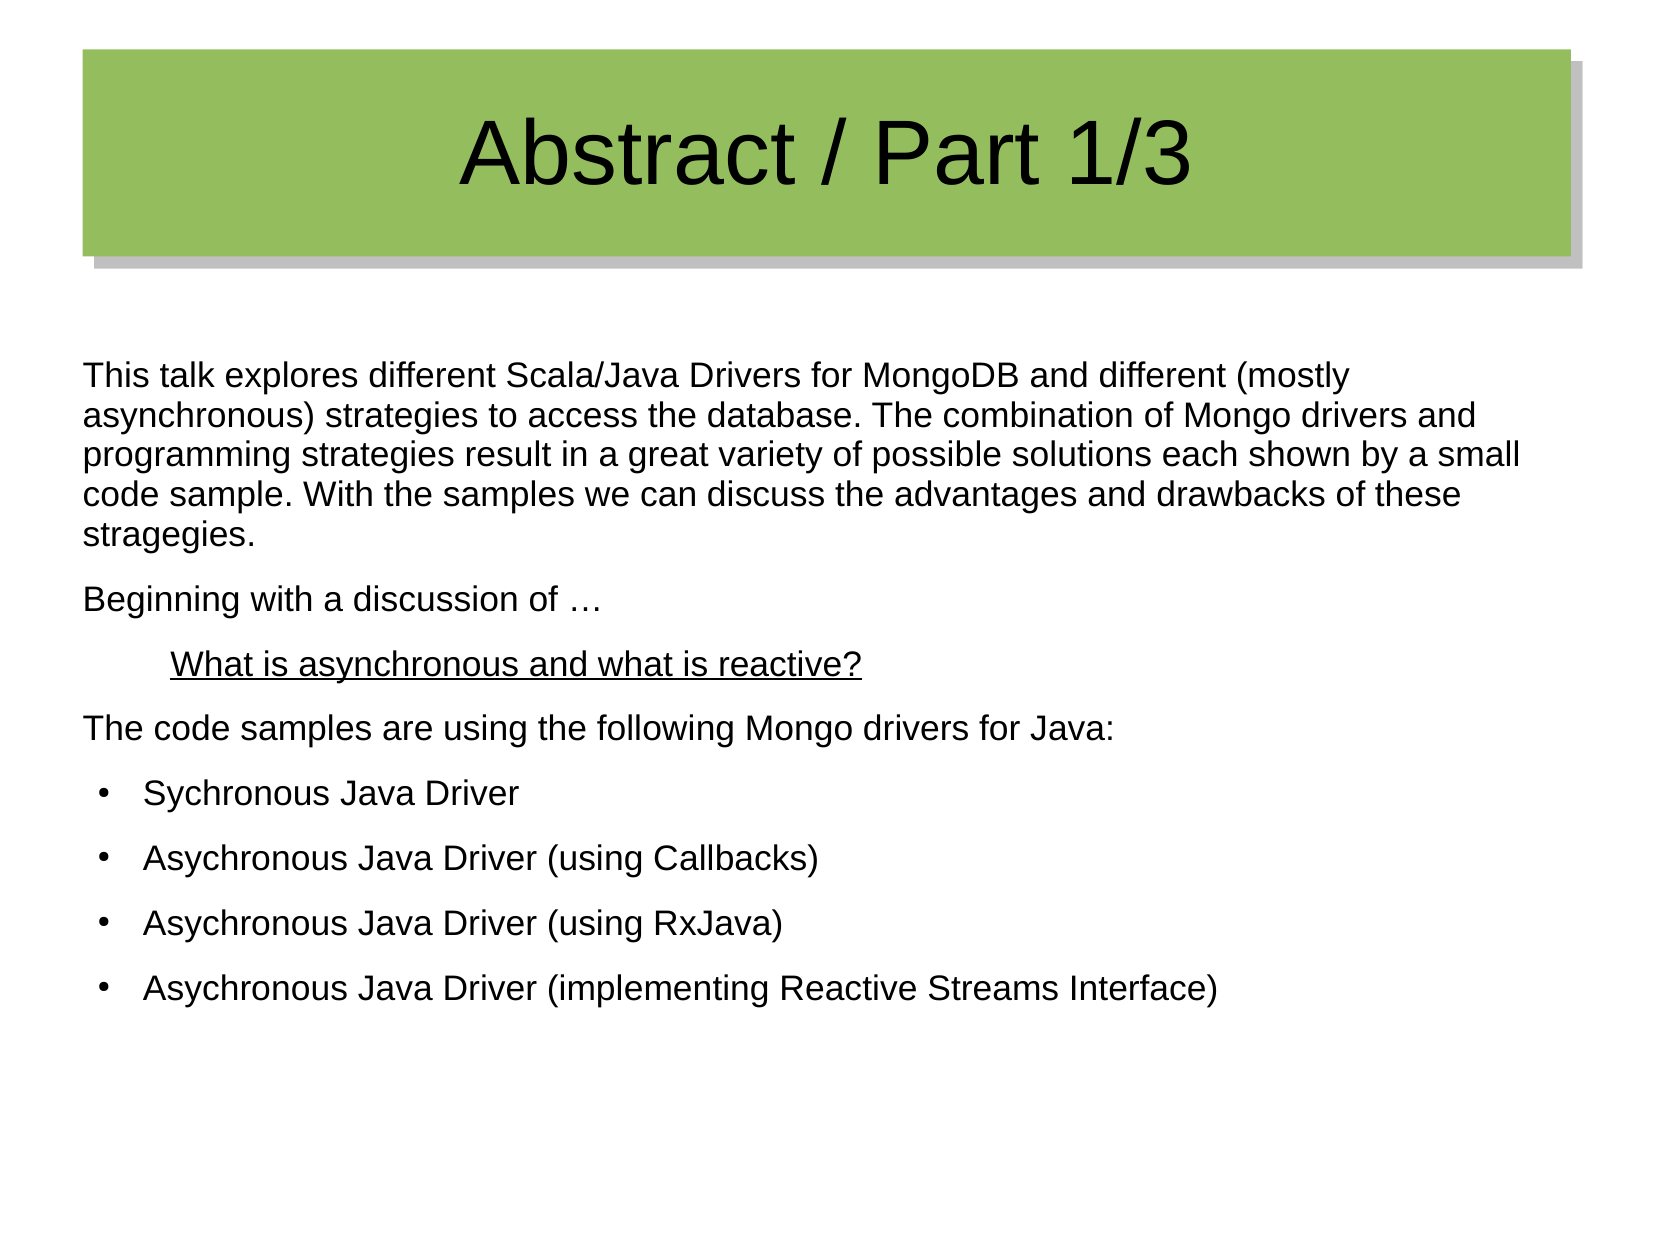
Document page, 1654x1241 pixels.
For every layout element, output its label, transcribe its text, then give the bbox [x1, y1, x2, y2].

title Abstract / Part 1/3 [82, 49, 1571, 257]
list This talk explores different Scala/Java Drivers for MongoDB and different (mostly asynchronous) strategies to access the database. The combination of Mongo drivers and programming strategies result in a great variety of possible solutions each shown by a small code sample. With the samples we can discuss the advantages and drawbacks of these stragegies. Beginning with a discussion of … What is asynchronous and what is reactive? The code samples are using the following Mongo drivers for Java: Sychronous Java Driver Asychronous Java Driver (using Callbacks) Asychronous Java Driver (using RxJava) Asychronous Java Driver (implementing Reactive Streams Interface) [82, 290, 1571, 1010]
